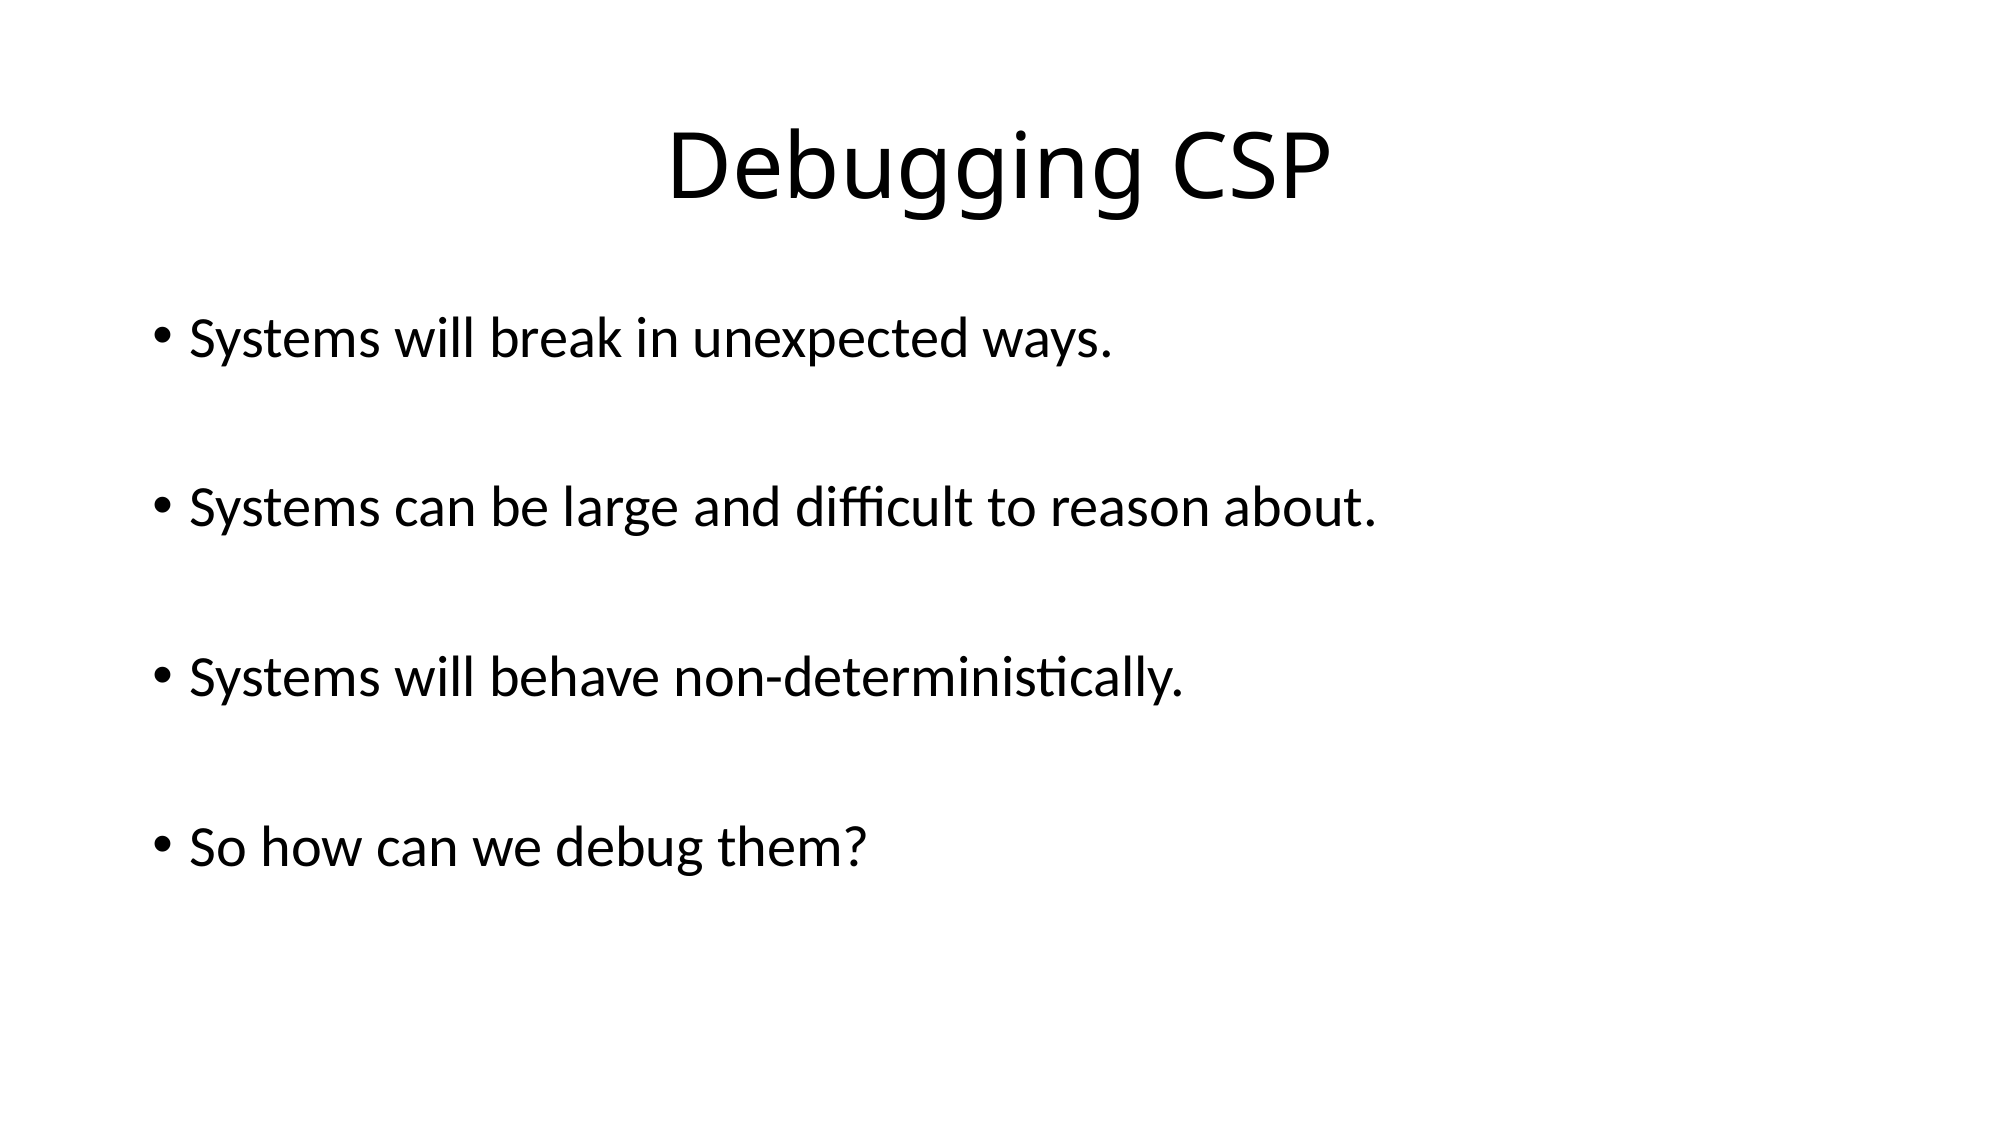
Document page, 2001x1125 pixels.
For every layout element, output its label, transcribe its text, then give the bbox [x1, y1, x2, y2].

list Systems will break in unexpected ways. Systems can be large and difficult to reason about. Systems will behave non-deterministically. So how can we debug them? [137, 299, 1863, 1014]
title Debugging CSP [137, 59, 1863, 278]
